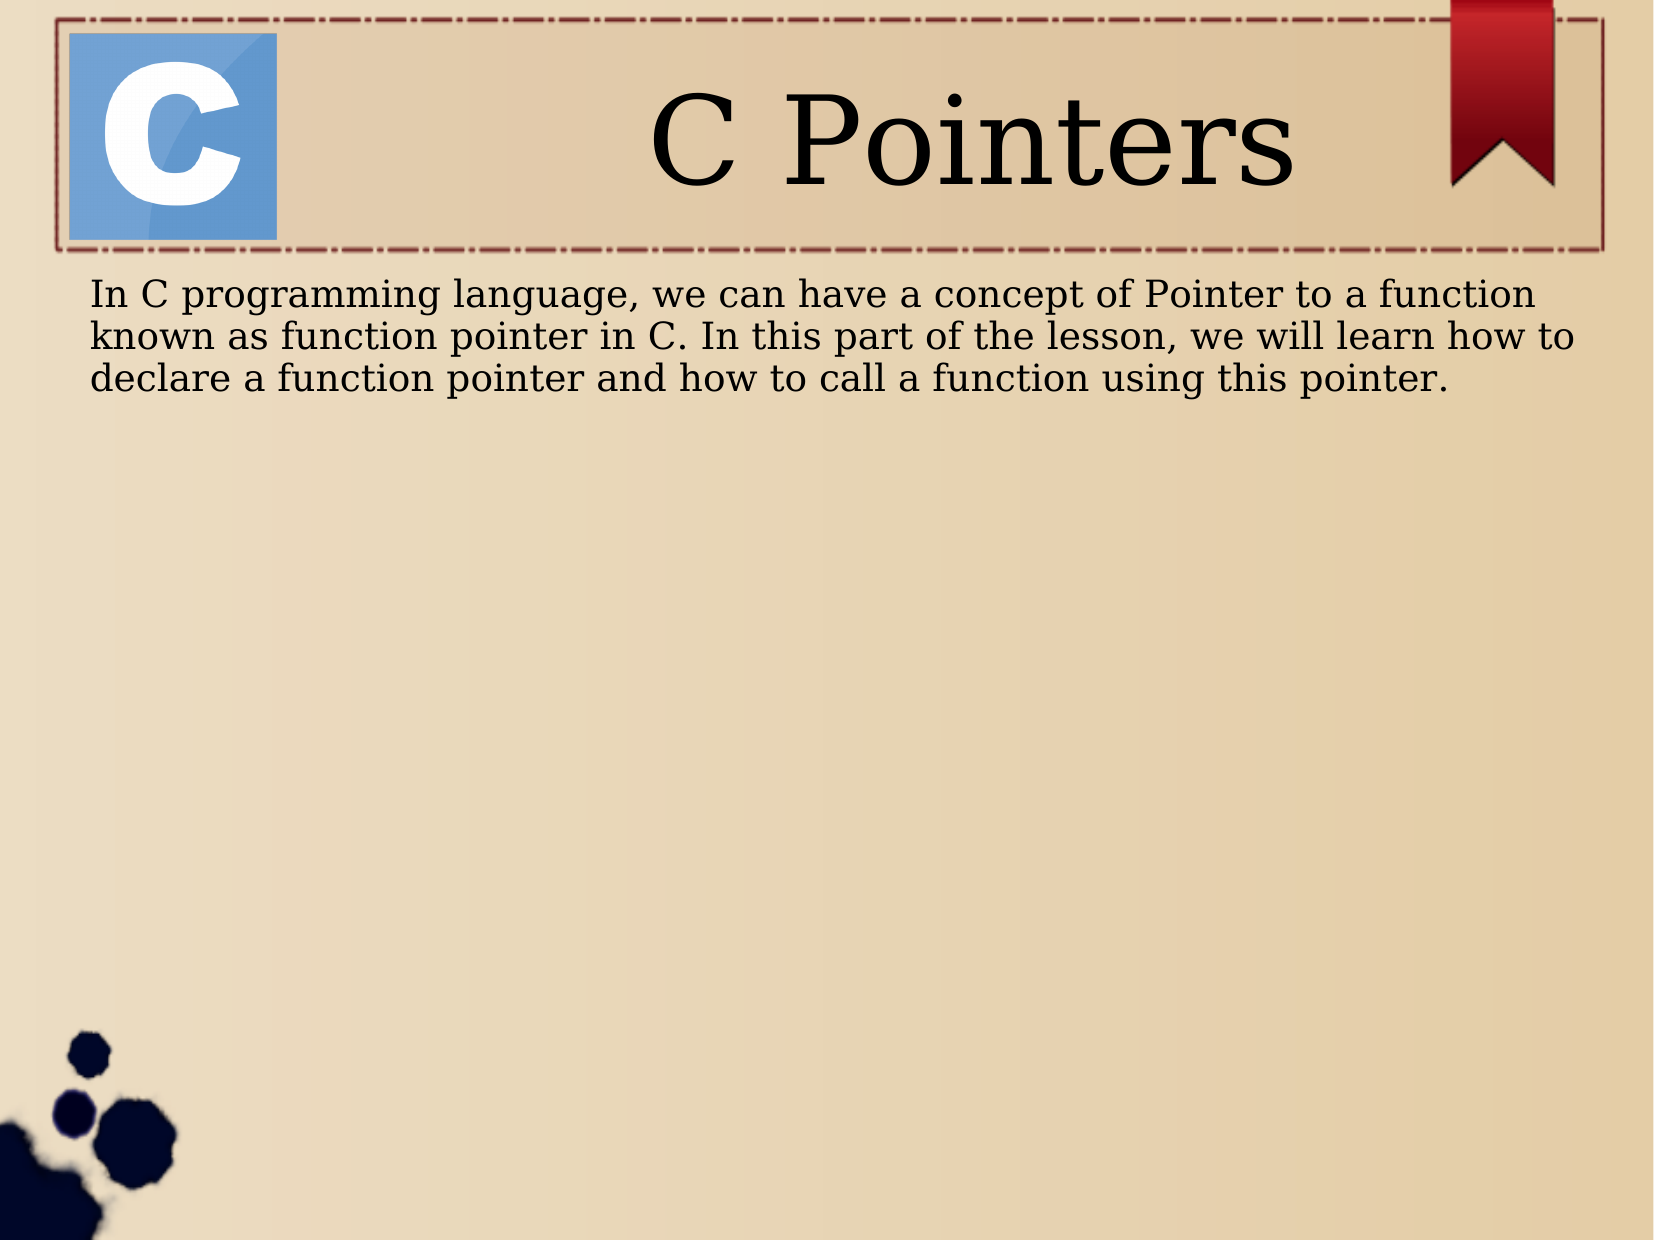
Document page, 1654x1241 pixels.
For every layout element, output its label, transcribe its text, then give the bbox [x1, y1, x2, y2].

text_box In C programming language, we can have a concept of Pointer to a function known as function pointer in C. In this part of the lesson, we will learn how to declare a function pointer and how to call a function using this pointer. [75, 266, 1606, 478]
title C Pointers [495, 47, 1413, 229]
picture [0, 0, 1654, 1240]
